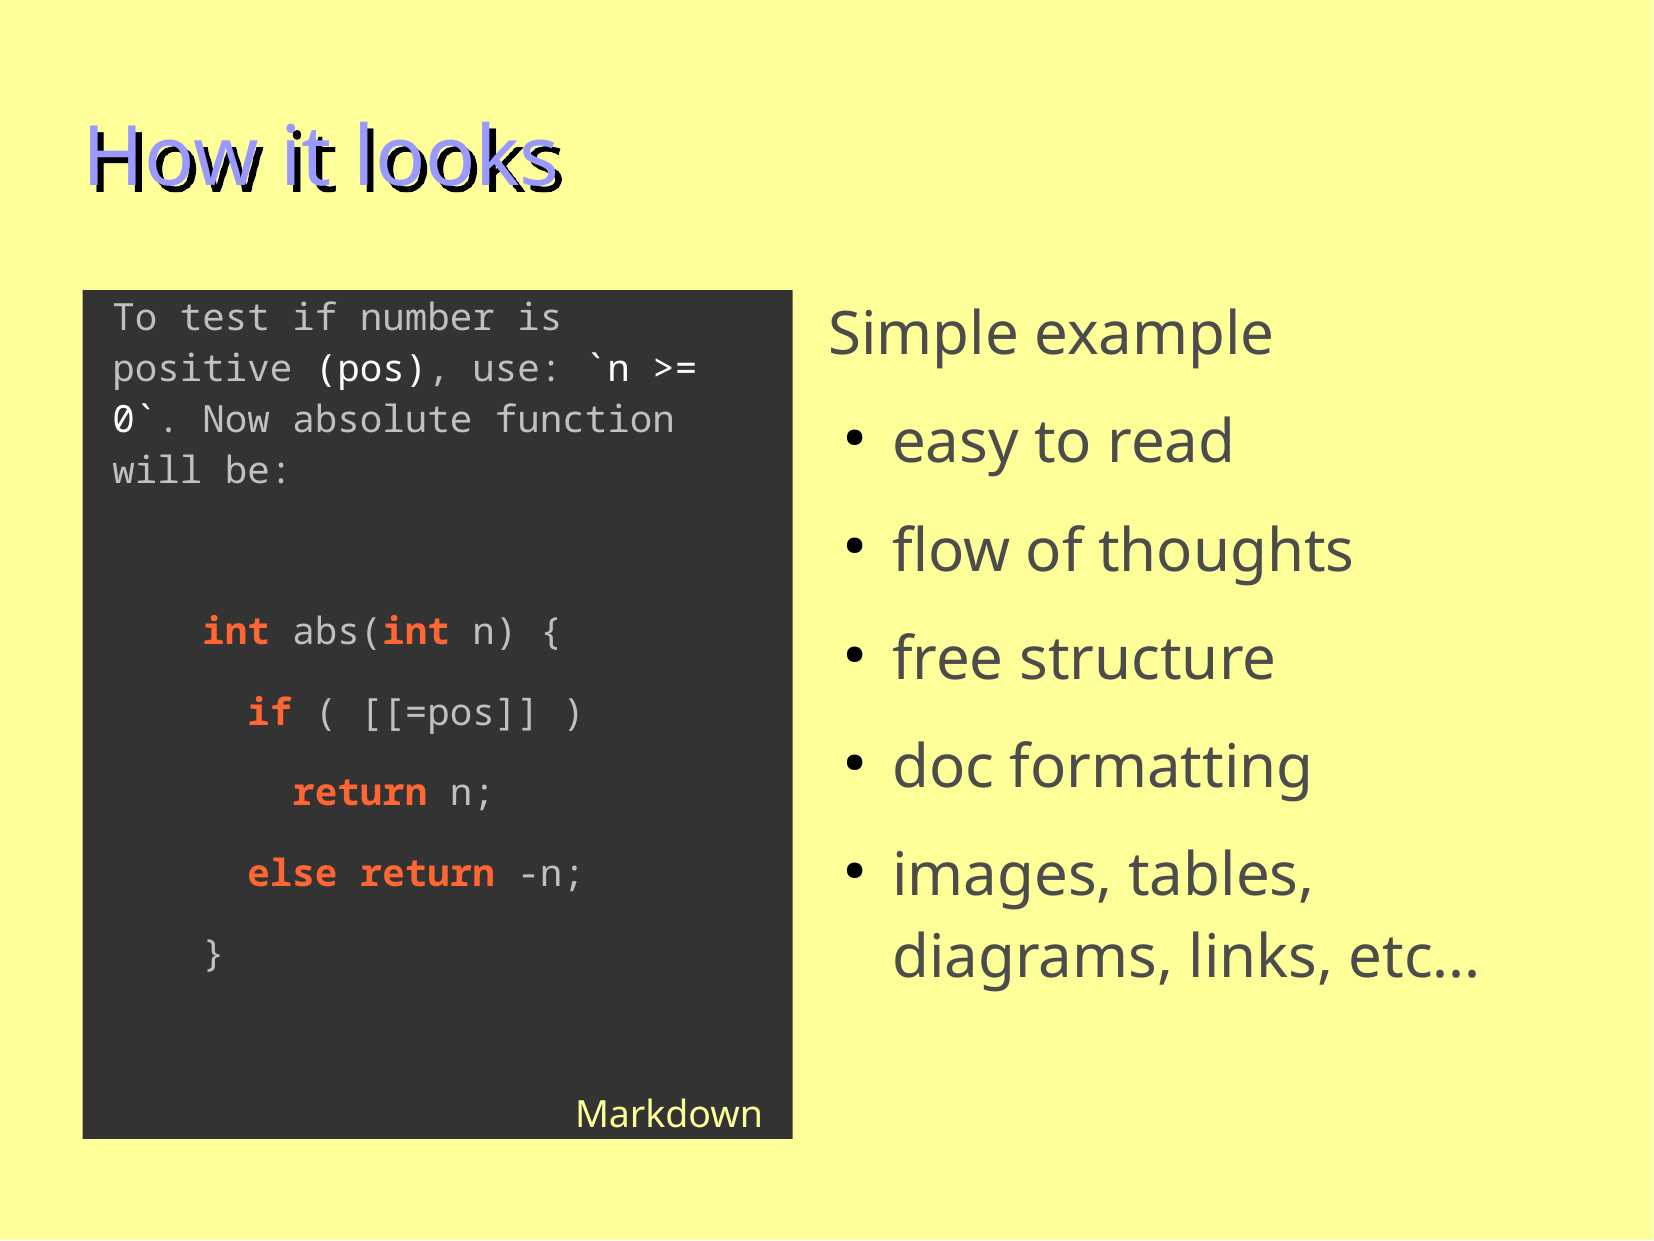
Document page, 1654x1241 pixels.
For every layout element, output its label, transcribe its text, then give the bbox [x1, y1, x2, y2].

title How it looks [82, 49, 1571, 257]
list Simple example easy to read flow of thoughts free structure doc formatting images, tables, diagrams, links, etc... [828, 290, 1539, 1010]
list To test if number is positive (pos), use: `n >= 0`. Now absolute function will be: int abs(int n) { if ( [[=pos]] ) return n; else return -n; } Markdown [82, 290, 793, 1013]
